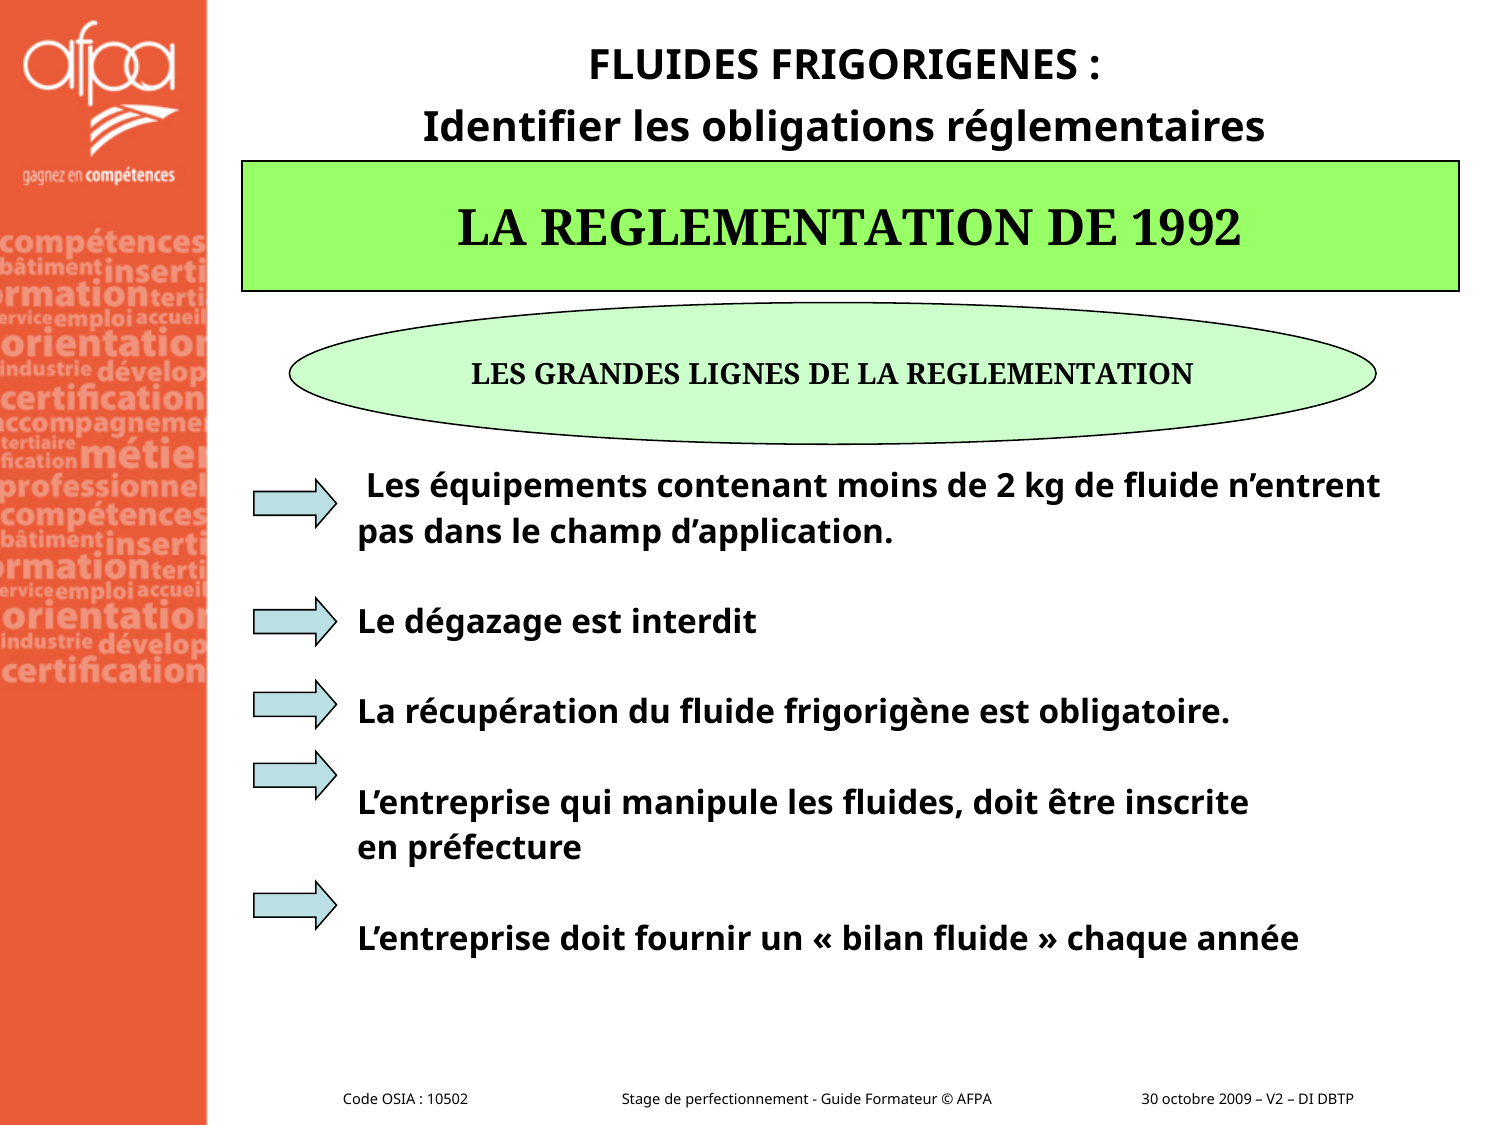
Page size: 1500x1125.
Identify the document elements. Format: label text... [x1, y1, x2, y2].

title Les équipements contenant moins de 2 kg de fluide n’entrent pas dans le champ d’application. Le dégazage est interdit La récupération du fluide frigorigène est obligatoire. L’entreprise qui manipule les fluides, doit être inscrite en préfecture L’entreprise doit fournir un « bilan fluide » chaque année [242, 291, 1459, 1012]
text_box [253, 881, 337, 929]
text_box LES GRANDES LIGNES DE LA REGLEMENTATION [289, 302, 1377, 445]
text_box [253, 751, 337, 799]
subtitle FLUIDES FRIGORIGENES : Identifier les obligations réglementaires [242, 31, 1447, 160]
text_box [253, 479, 337, 528]
picture [0, 0, 1500, 1125]
text_box LA REGLEMENTATION DE 1992 [242, 160, 1459, 291]
text_box [253, 680, 337, 729]
text_box [253, 597, 337, 646]
